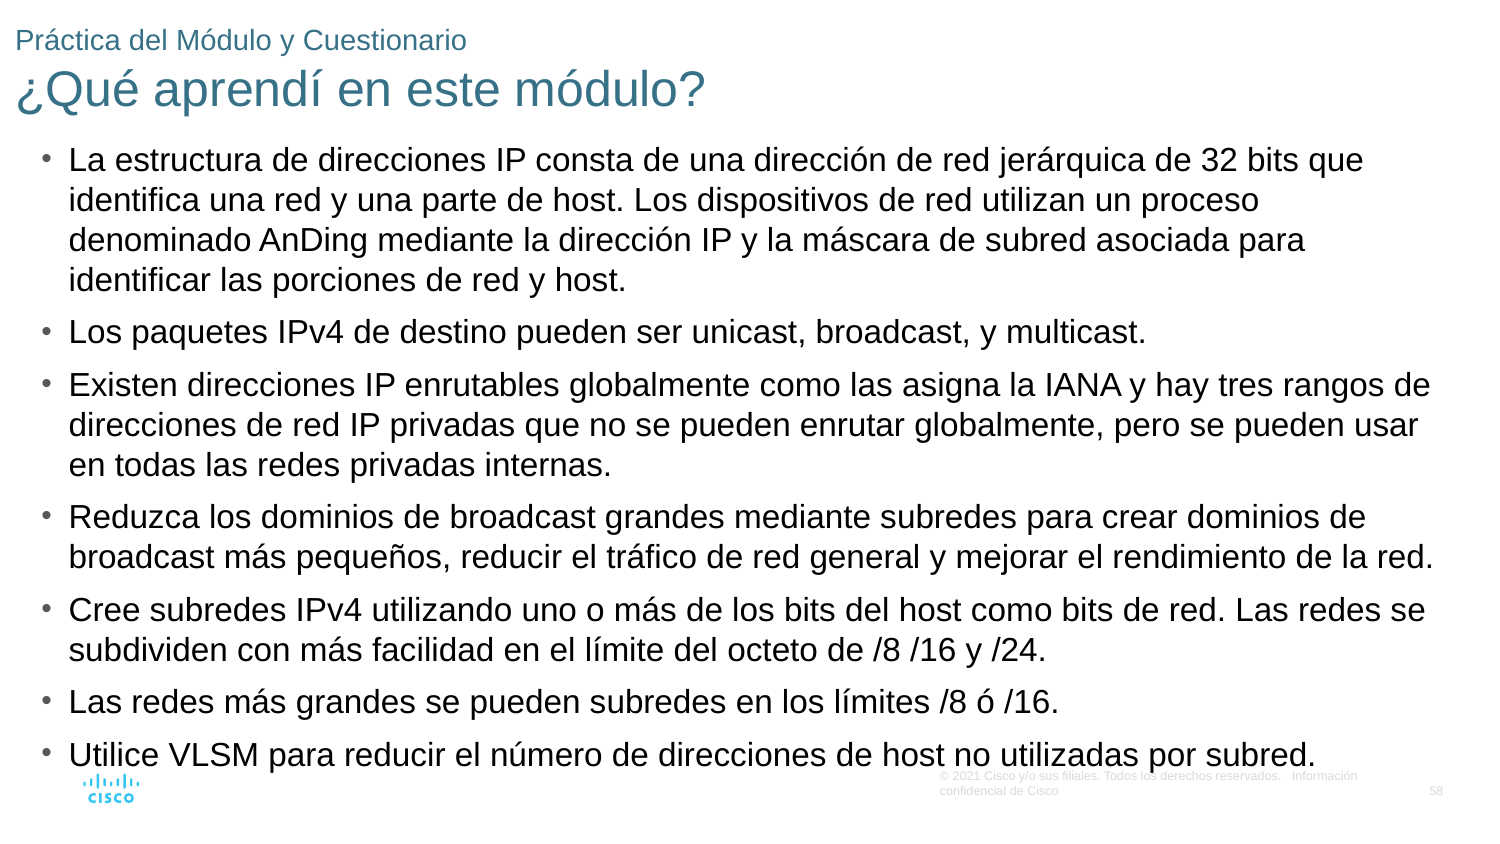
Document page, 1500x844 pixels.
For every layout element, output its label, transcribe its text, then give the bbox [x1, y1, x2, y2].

list La estructura de direcciones IP consta de una dirección de red jerárquica de 32 bits que identifica una red y una parte de host. Los dispositivos de red utilizan un proceso denominado AnDing mediante la dirección IP y la máscara de subred asociada para identificar las porciones de red y host. Los paquetes IPv4 de destino pueden ser unicast, broadcast, y multicast. Existen direcciones IP enrutables globalmente como las asigna la IANA y hay tres rangos de direcciones de red IP privadas que no se pueden enrutar globalmente, pero se pueden usar en todas las redes privadas internas. Reduzca los dominios de broadcast grandes mediante subredes para crear dominios de broadcast más pequeños, reducir el tráfico de red general y mejorar el rendimiento de la red. Cree subredes IPv4 utilizando uno o más de los bits del host como bits de red. Las redes se subdividen con más facilidad en el límite del octeto de /8 /16 y /24. Las redes más grandes se pueden subredes en los límites /8 ó /16. Utilice VLSM para reducir el número de direcciones de host no utilizadas por subred. [23, 131, 1476, 813]
title Práctica del Módulo y Cuestionario ¿Qué aprendí en este módulo? [0, 6, 1500, 131]
